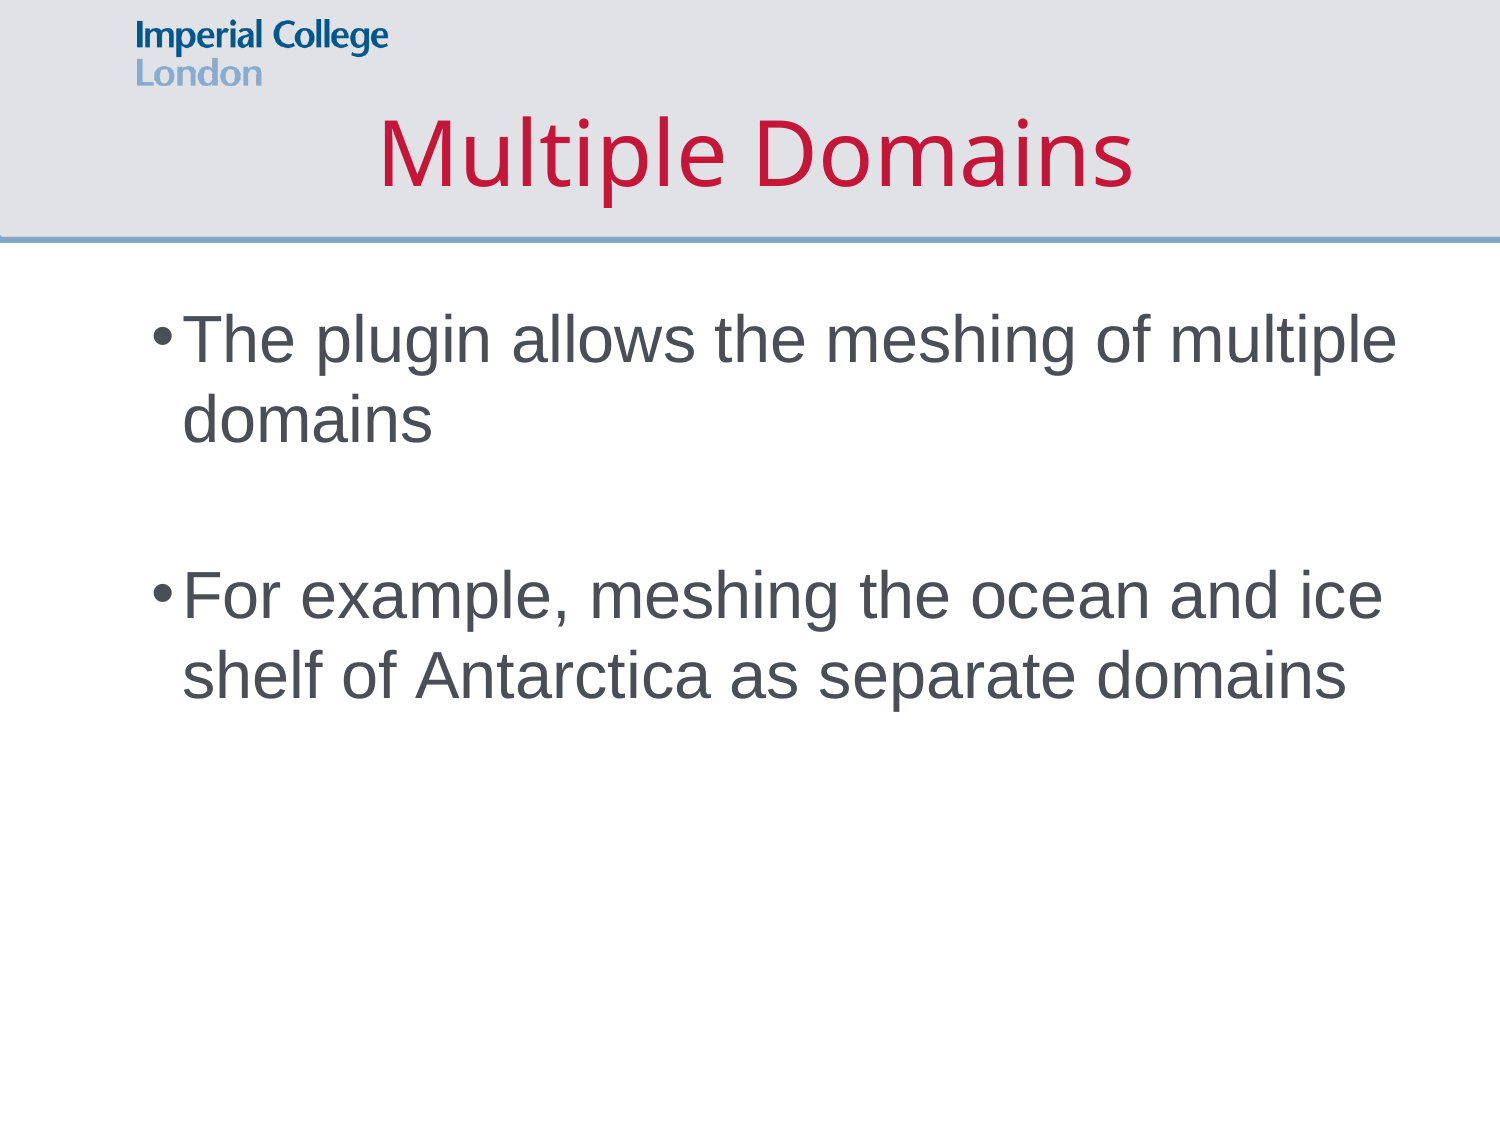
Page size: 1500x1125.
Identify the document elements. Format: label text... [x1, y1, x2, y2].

title Multiple Domains [137, 94, 1375, 205]
picture [0, 0, 1500, 243]
list The plugin allows the meshing of multiple domains For example, meshing the ocean and ice shelf of Antarctica as separate domains [88, 295, 1418, 1051]
